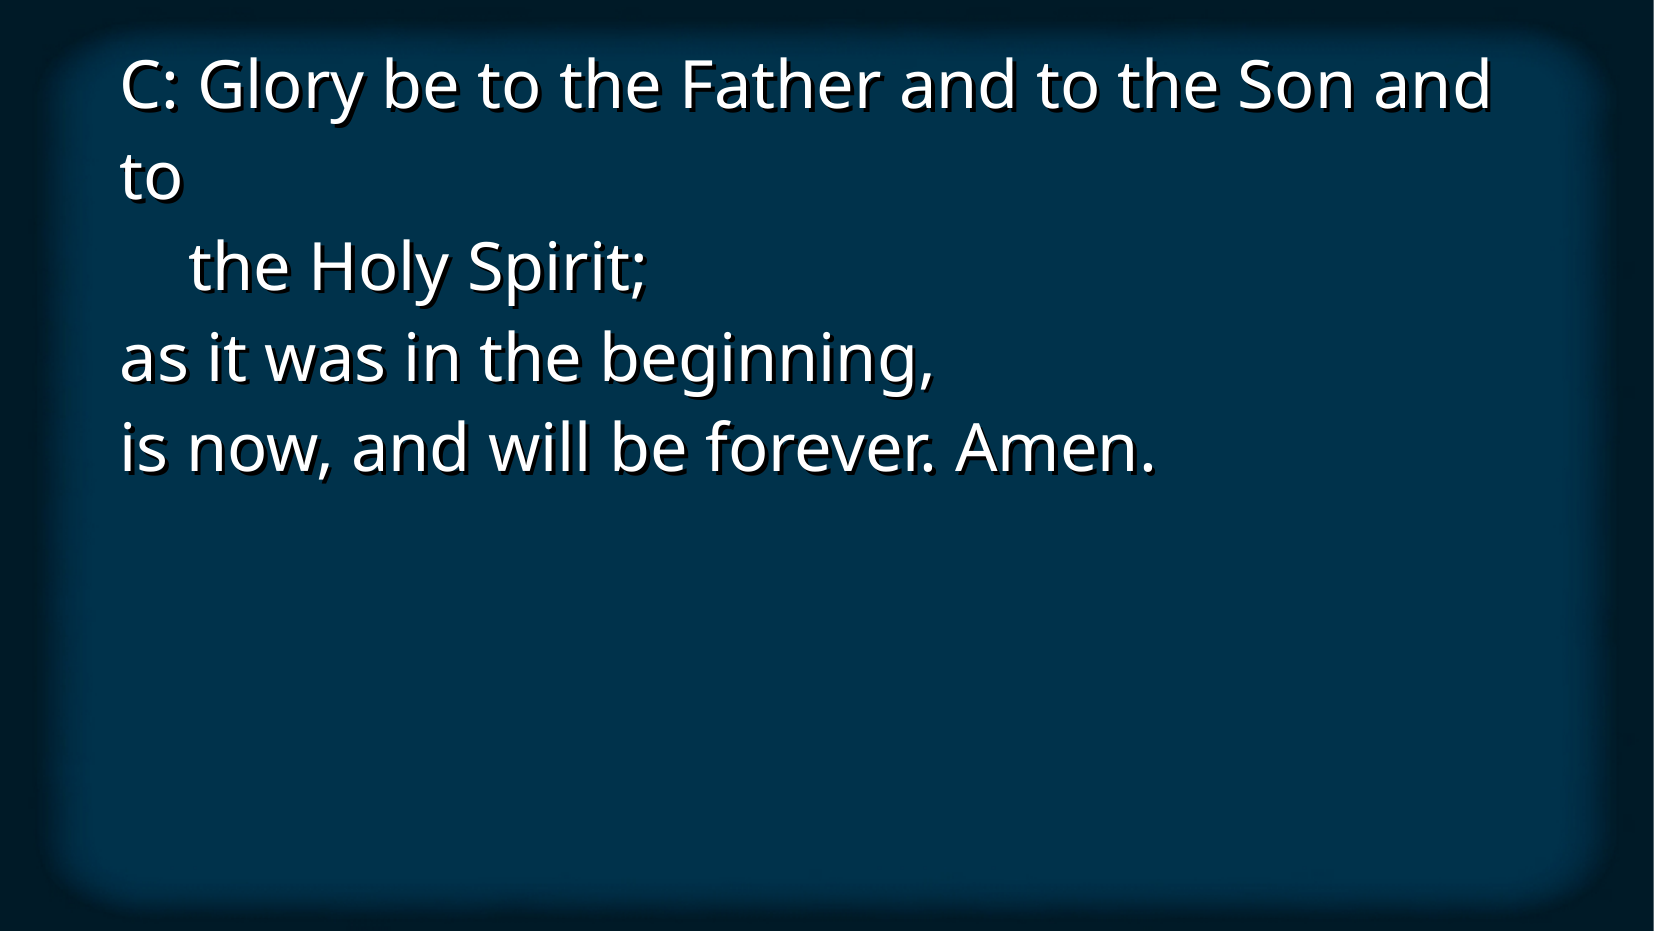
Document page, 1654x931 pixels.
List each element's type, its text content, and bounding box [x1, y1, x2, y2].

picture [0, 0, 1654, 931]
text_box C: Glory be to the Father and to the Son and to the Holy Spirit; as it was in the beginning, is now, and will be forever. Amen. [105, 30, 1546, 400]
